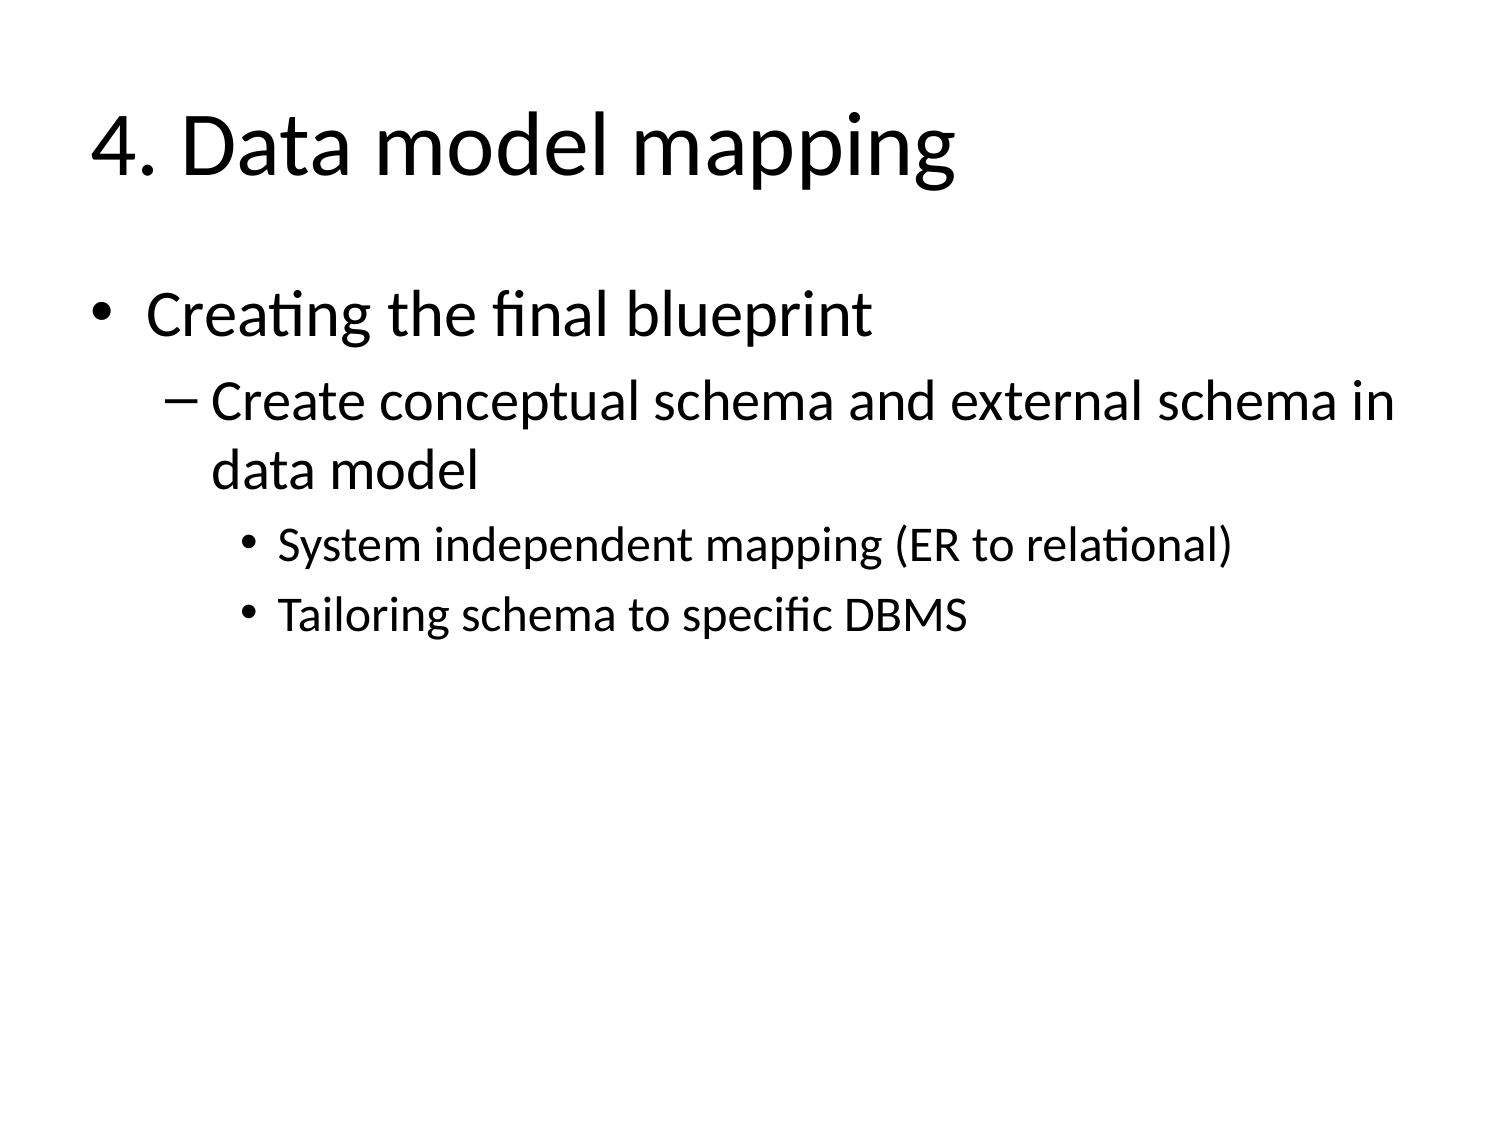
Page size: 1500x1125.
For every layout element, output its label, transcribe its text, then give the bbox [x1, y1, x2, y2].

title 4. Data model mapping [75, 45, 1425, 233]
list Creating the final blueprint Create conceptual schema and external schema in data model System independent mapping (ER to relational) Tailoring schema to specific DBMS [75, 262, 1425, 1005]
